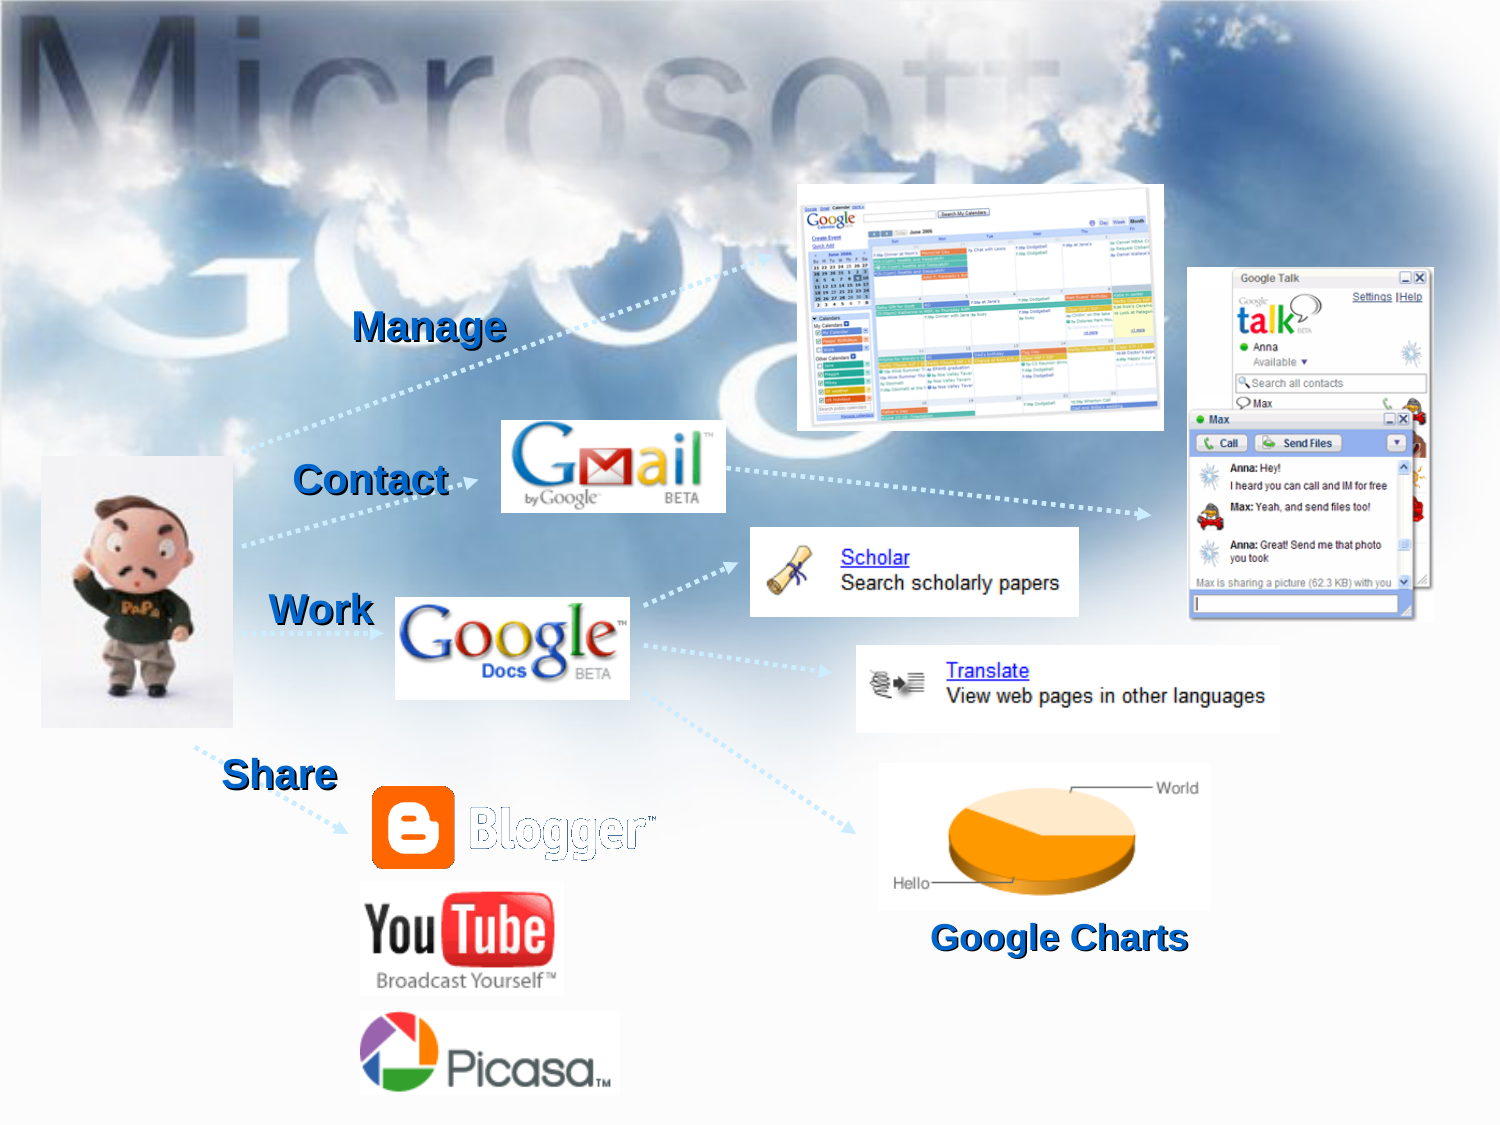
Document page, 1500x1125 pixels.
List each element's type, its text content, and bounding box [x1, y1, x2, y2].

text_box Google Charts [915, 904, 1329, 966]
picture [0, 0, 1500, 1125]
text_box Manage [336, 290, 526, 357]
text_box Share [206, 739, 396, 806]
text_box Work [253, 574, 396, 640]
text_box Contact [277, 444, 467, 510]
